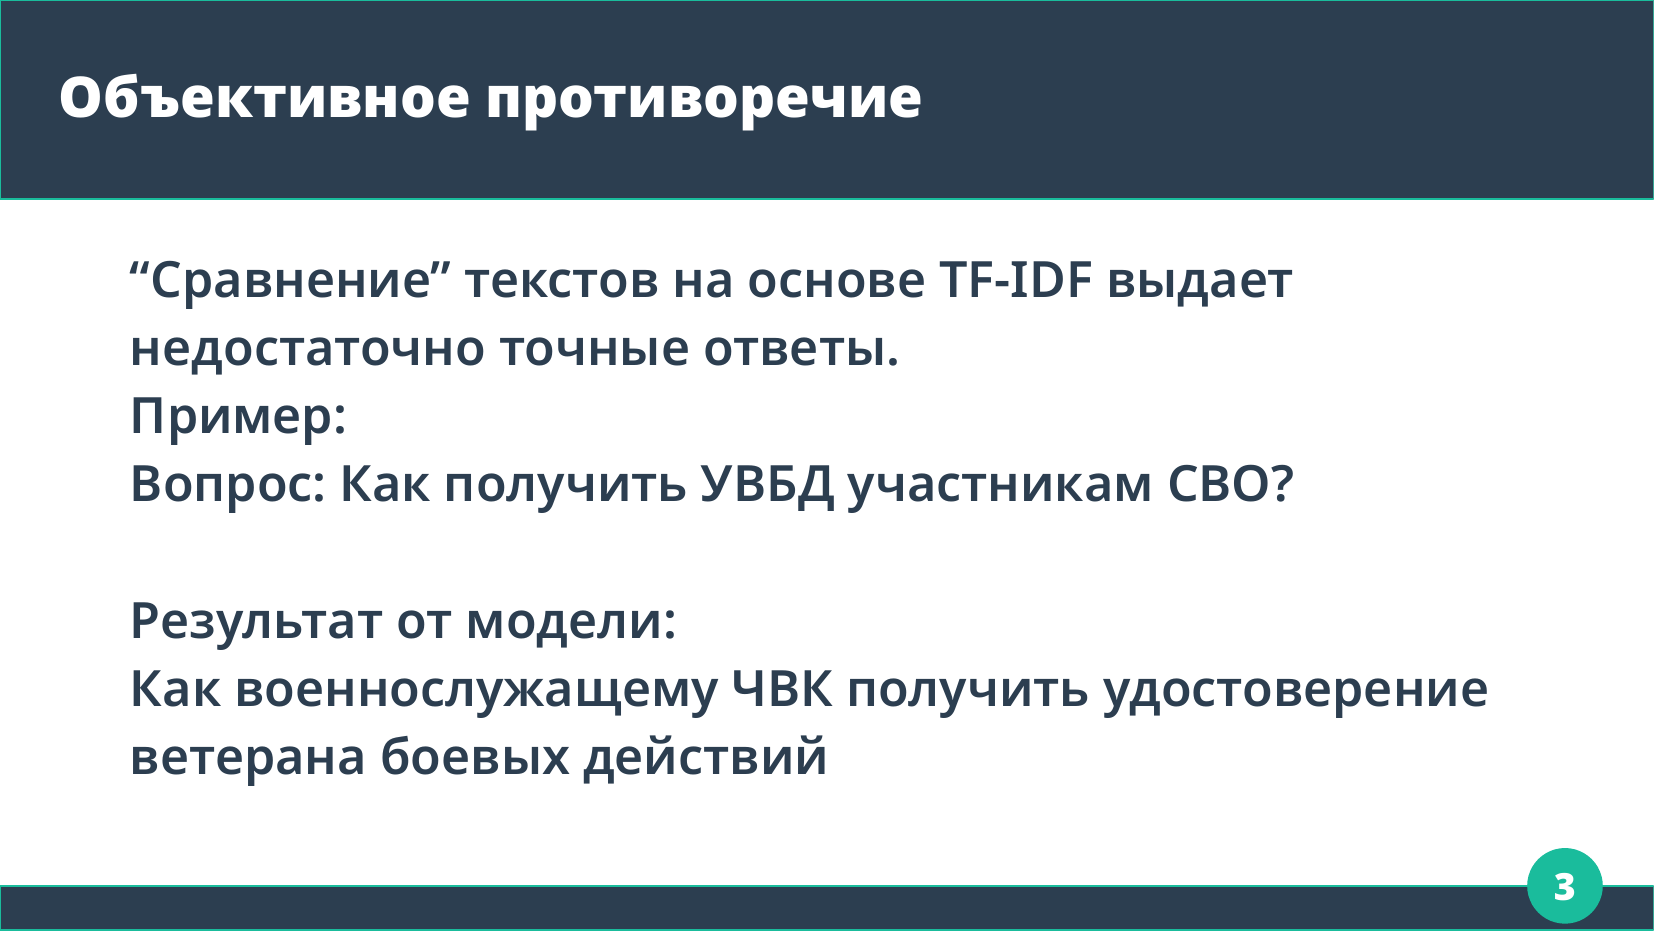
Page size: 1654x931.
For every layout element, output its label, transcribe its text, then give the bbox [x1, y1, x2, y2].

title Объективное противоречие [59, 37, 1595, 156]
list “Сравнение” текстов на основе TF-IDF выдает недостаточно точные ответы. Пример: Вопрос: Как получить УВБД участникам СВО? Результат от модели: Как военнослужащему ЧВК получить удостоверение ветерана боевых действий [59, 243, 1595, 864]
